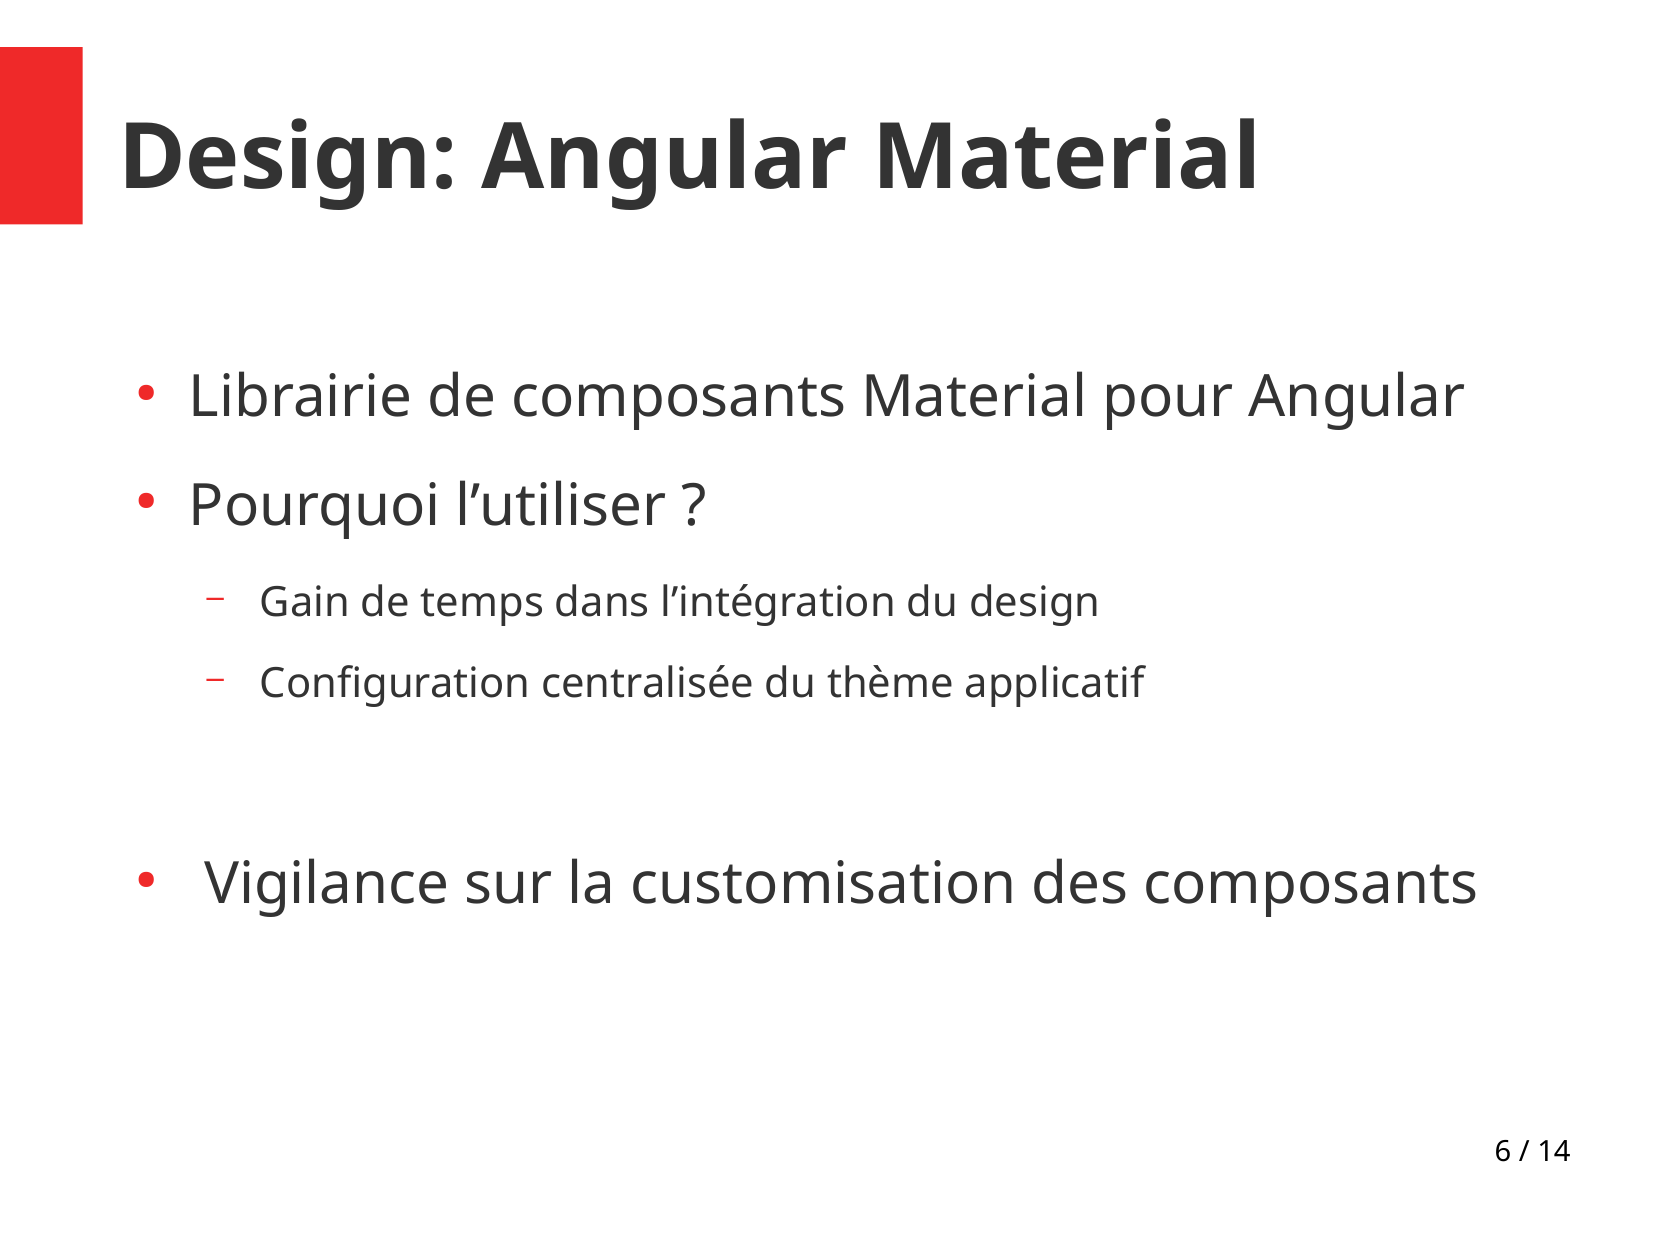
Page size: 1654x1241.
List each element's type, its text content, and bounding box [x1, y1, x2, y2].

title Design: Angular Material [118, 49, 1571, 257]
list Librairie de composants Material pour Angular Pourquoi l’utiliser ? Gain de temps dans l’intégration du design Configuration centralisée du thème applicatif Vigilance sur la customisation des composants [118, 354, 1536, 1074]
